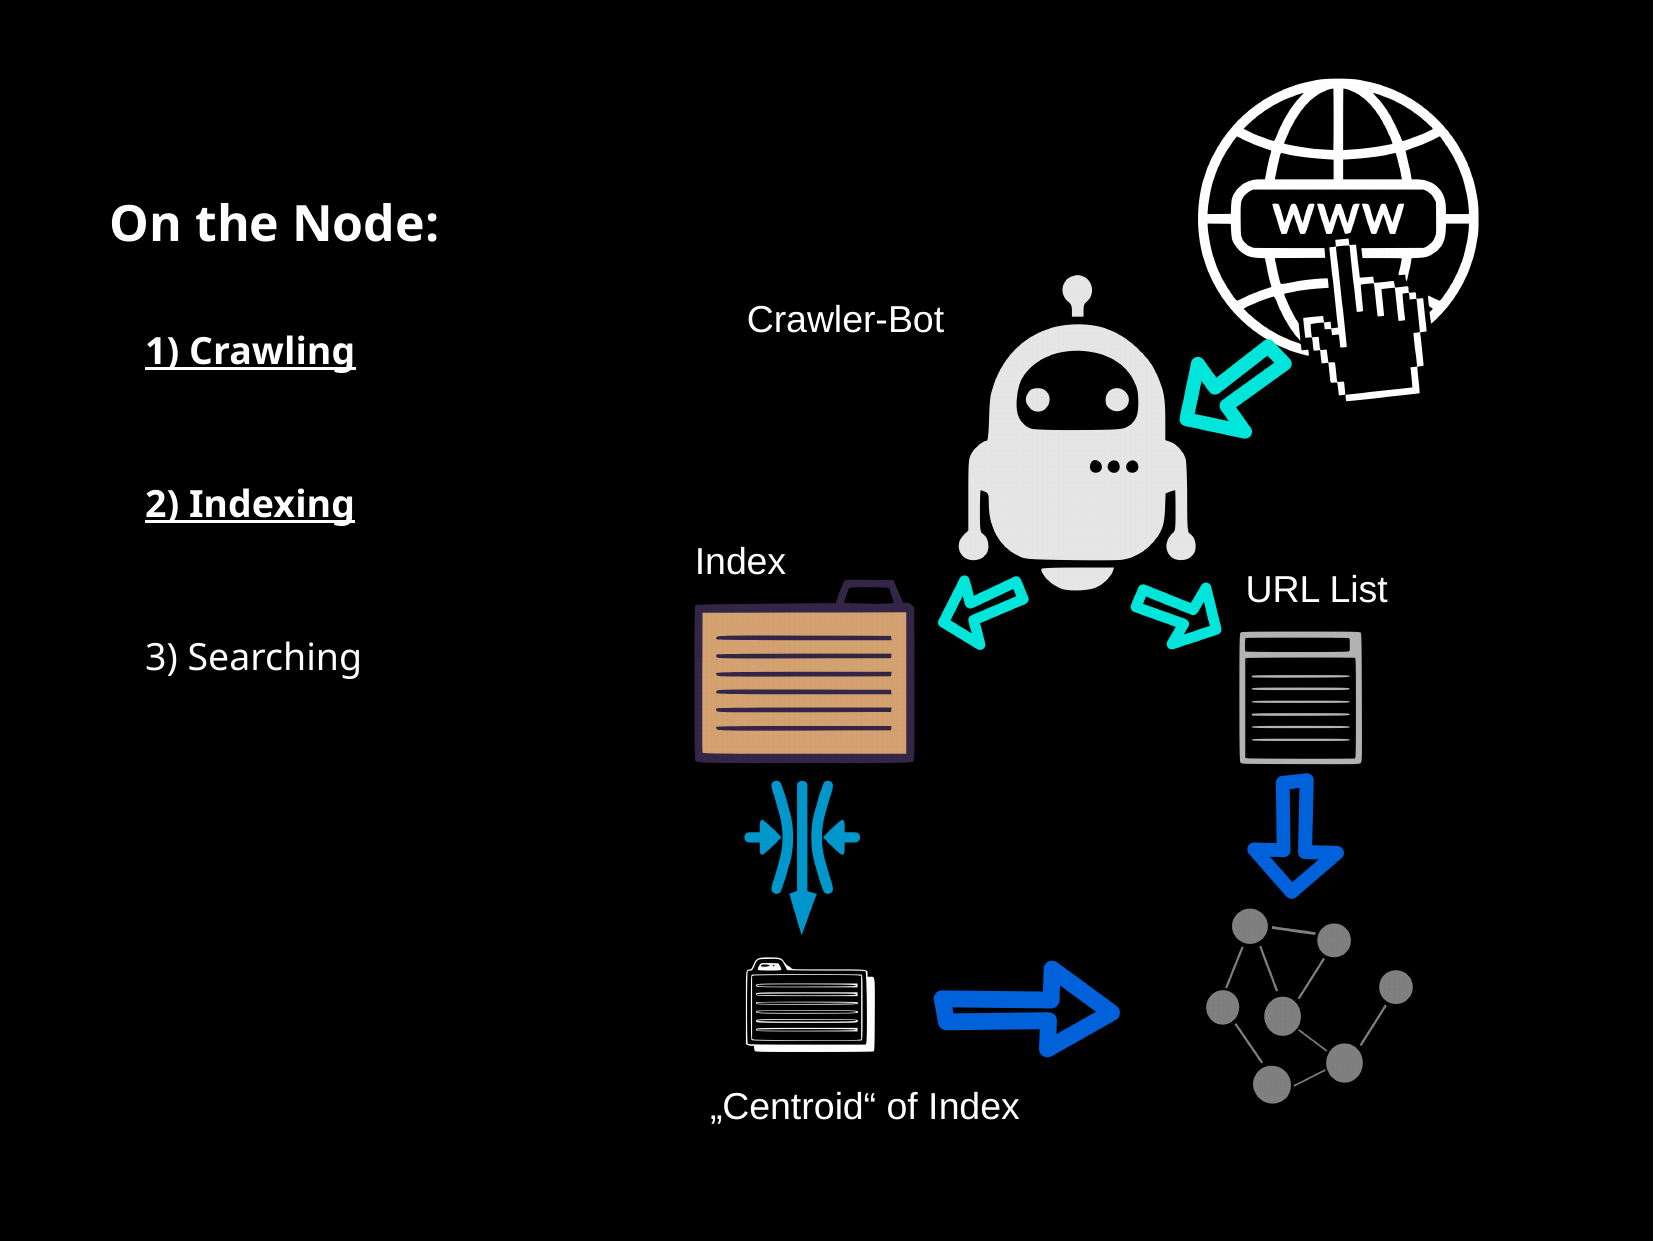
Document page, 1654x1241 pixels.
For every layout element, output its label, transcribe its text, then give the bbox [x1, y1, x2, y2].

text_box Crawler-Bot [732, 291, 1047, 414]
text_box „Centroid“ of Index [695, 1078, 1121, 1201]
picture [675, 6, 1546, 1160]
text_box Index [680, 532, 995, 655]
text_box On the Node: 1) Crawling 2) Indexing 3) Searching [94, 180, 675, 631]
text_box URL List [1230, 560, 1546, 683]
